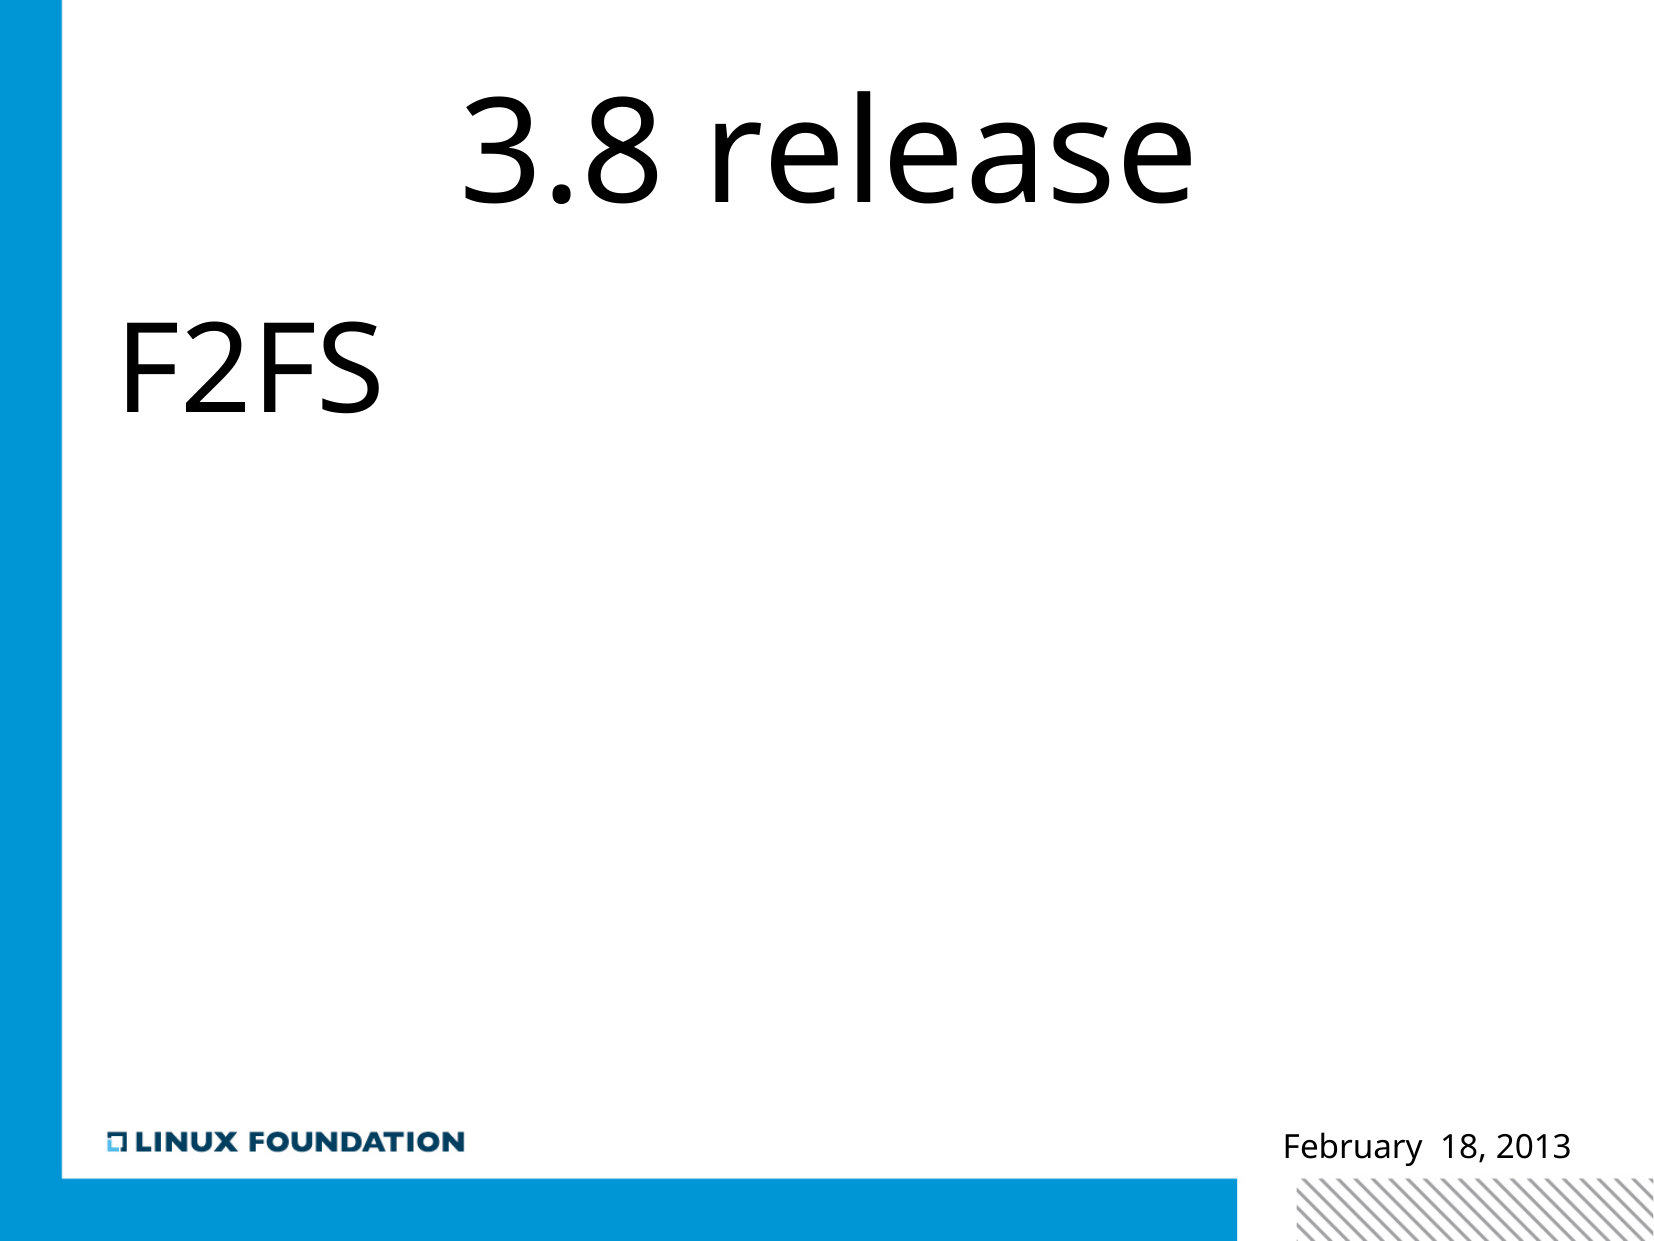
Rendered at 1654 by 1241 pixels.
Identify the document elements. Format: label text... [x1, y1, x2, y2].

text_box F2FS [100, 271, 420, 905]
text_box 3.8 release [445, 39, 1209, 230]
picture [62, 0, 1654, 1241]
text_box February 18, 2013 [1267, 1115, 1588, 1170]
